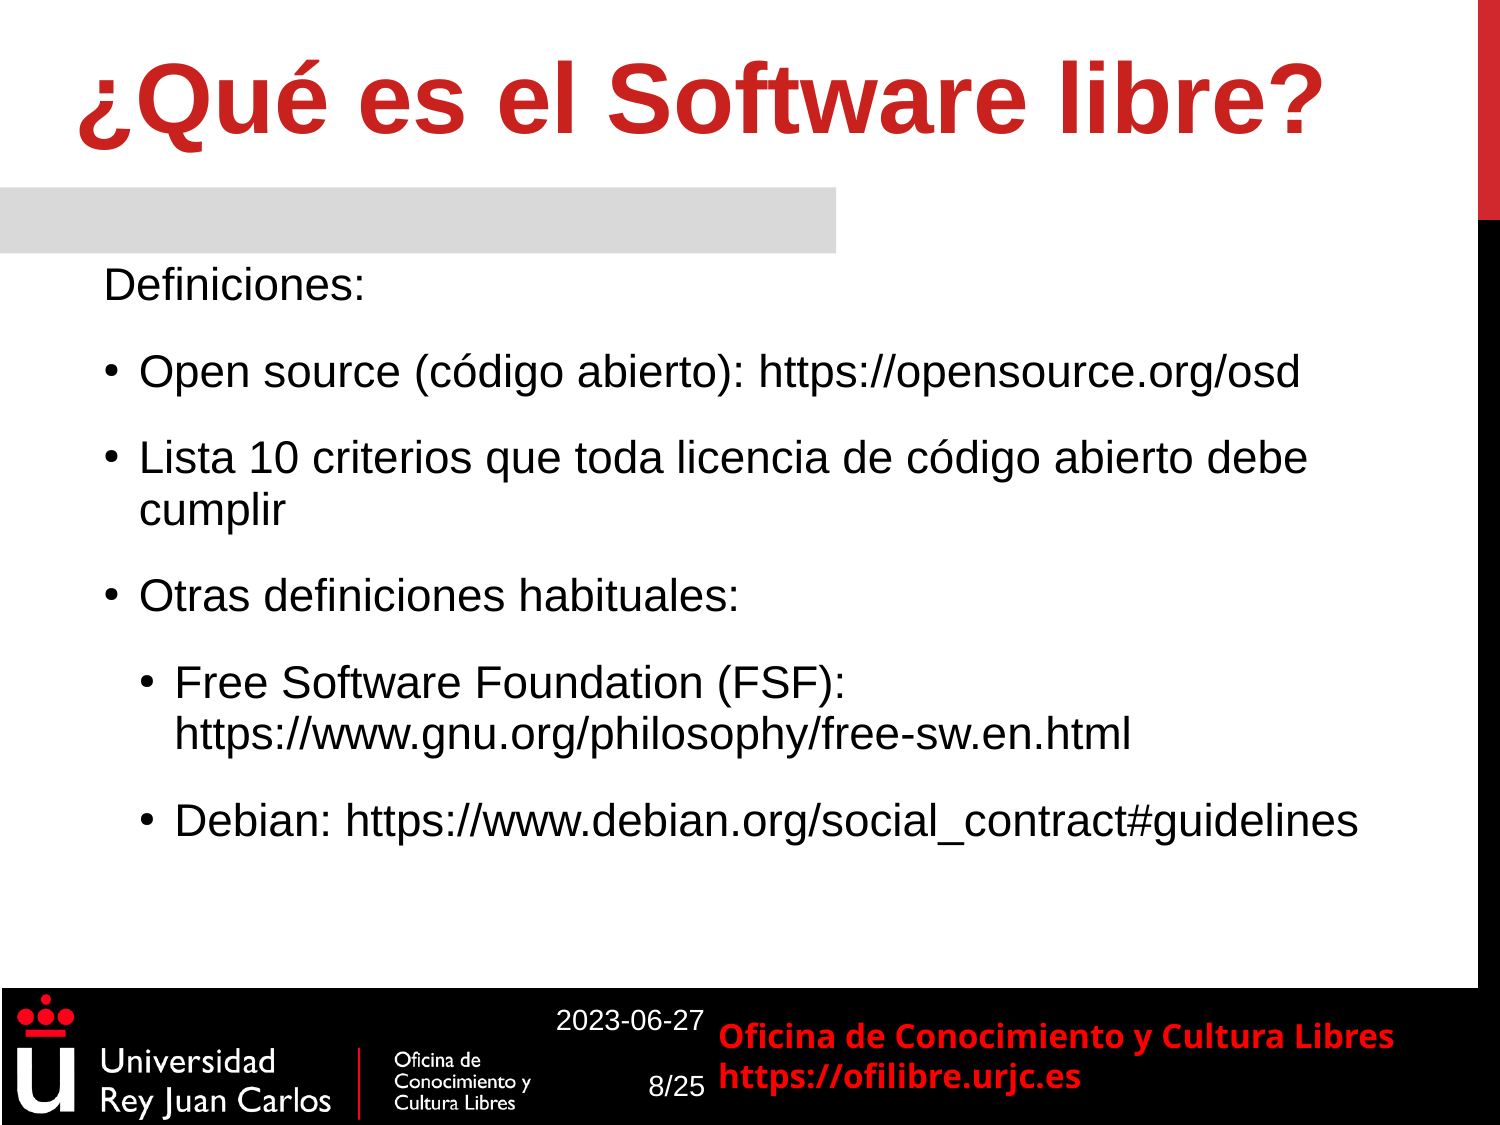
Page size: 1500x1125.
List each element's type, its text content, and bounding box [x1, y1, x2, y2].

picture [17, 994, 531, 1120]
text_box Definiciones: Open source (código abierto): https://opensource.org/osd Lista 10 criterios que toda licencia de código abierto debe cumplir Otras definiciones habituales: Free Software Foundation (FSF): https://www.gnu.org/philosophy/free-sw.en.html Debian: https://www.debian.org/social_contract#guidelines [88, 251, 1396, 979]
title [75, 7, 1425, 196]
text_box ¿Qué es el Software libre? [60, 36, 1396, 275]
